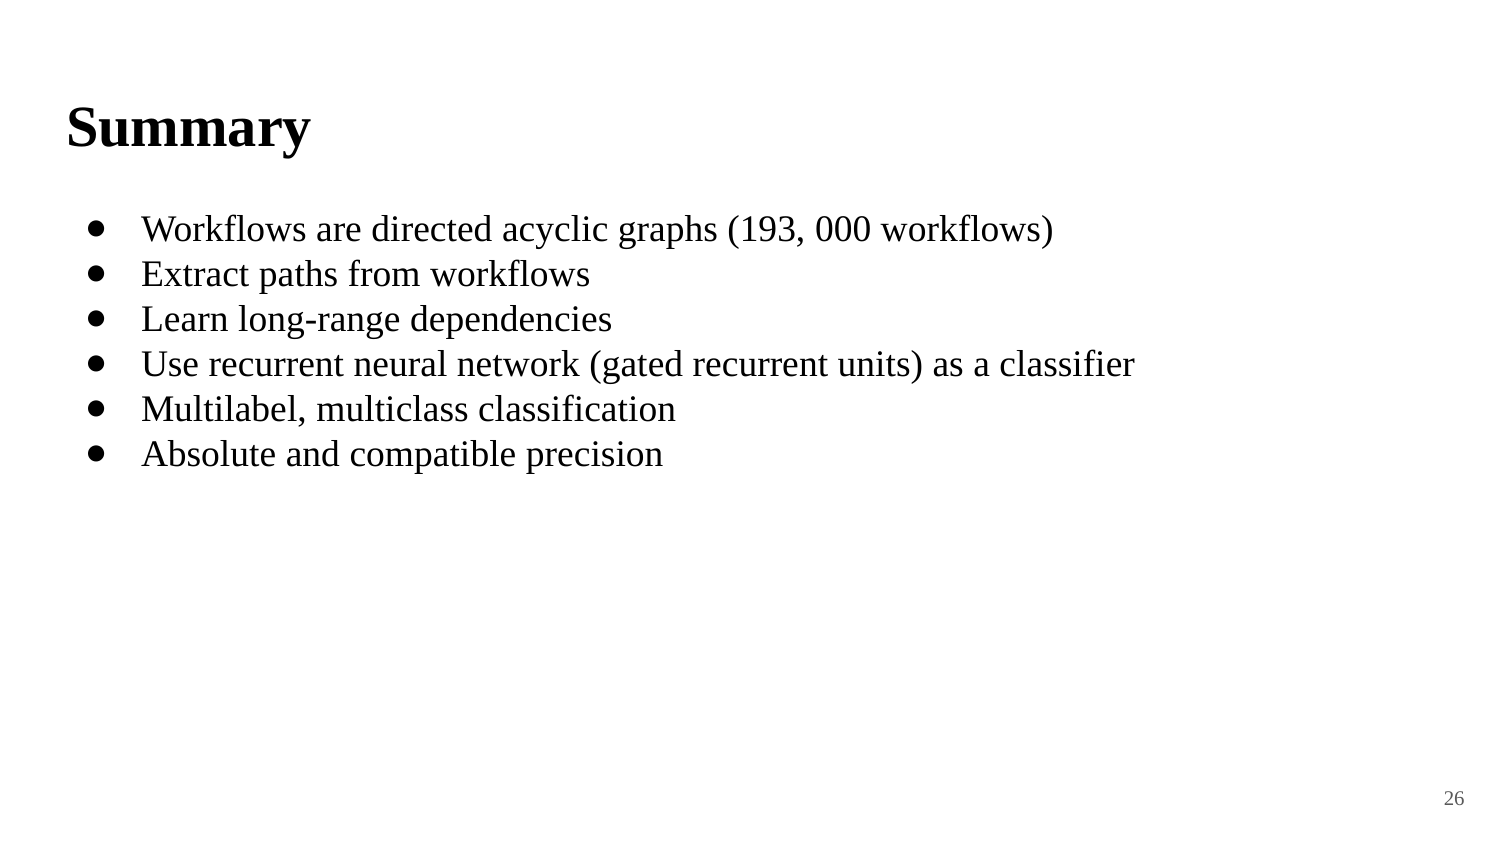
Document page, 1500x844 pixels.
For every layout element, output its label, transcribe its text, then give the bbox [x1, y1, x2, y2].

slide_number <number> [1389, 764, 1480, 830]
title Summary [51, 72, 1449, 167]
list Workflows are directed acyclic graphs (193, 000 workflows) Extract paths from workflows Learn long-range dependencies Use recurrent neural network (gated recurrent units) as a classifier Multilabel, multiclass classification Absolute and compatible precision [51, 189, 1449, 750]
